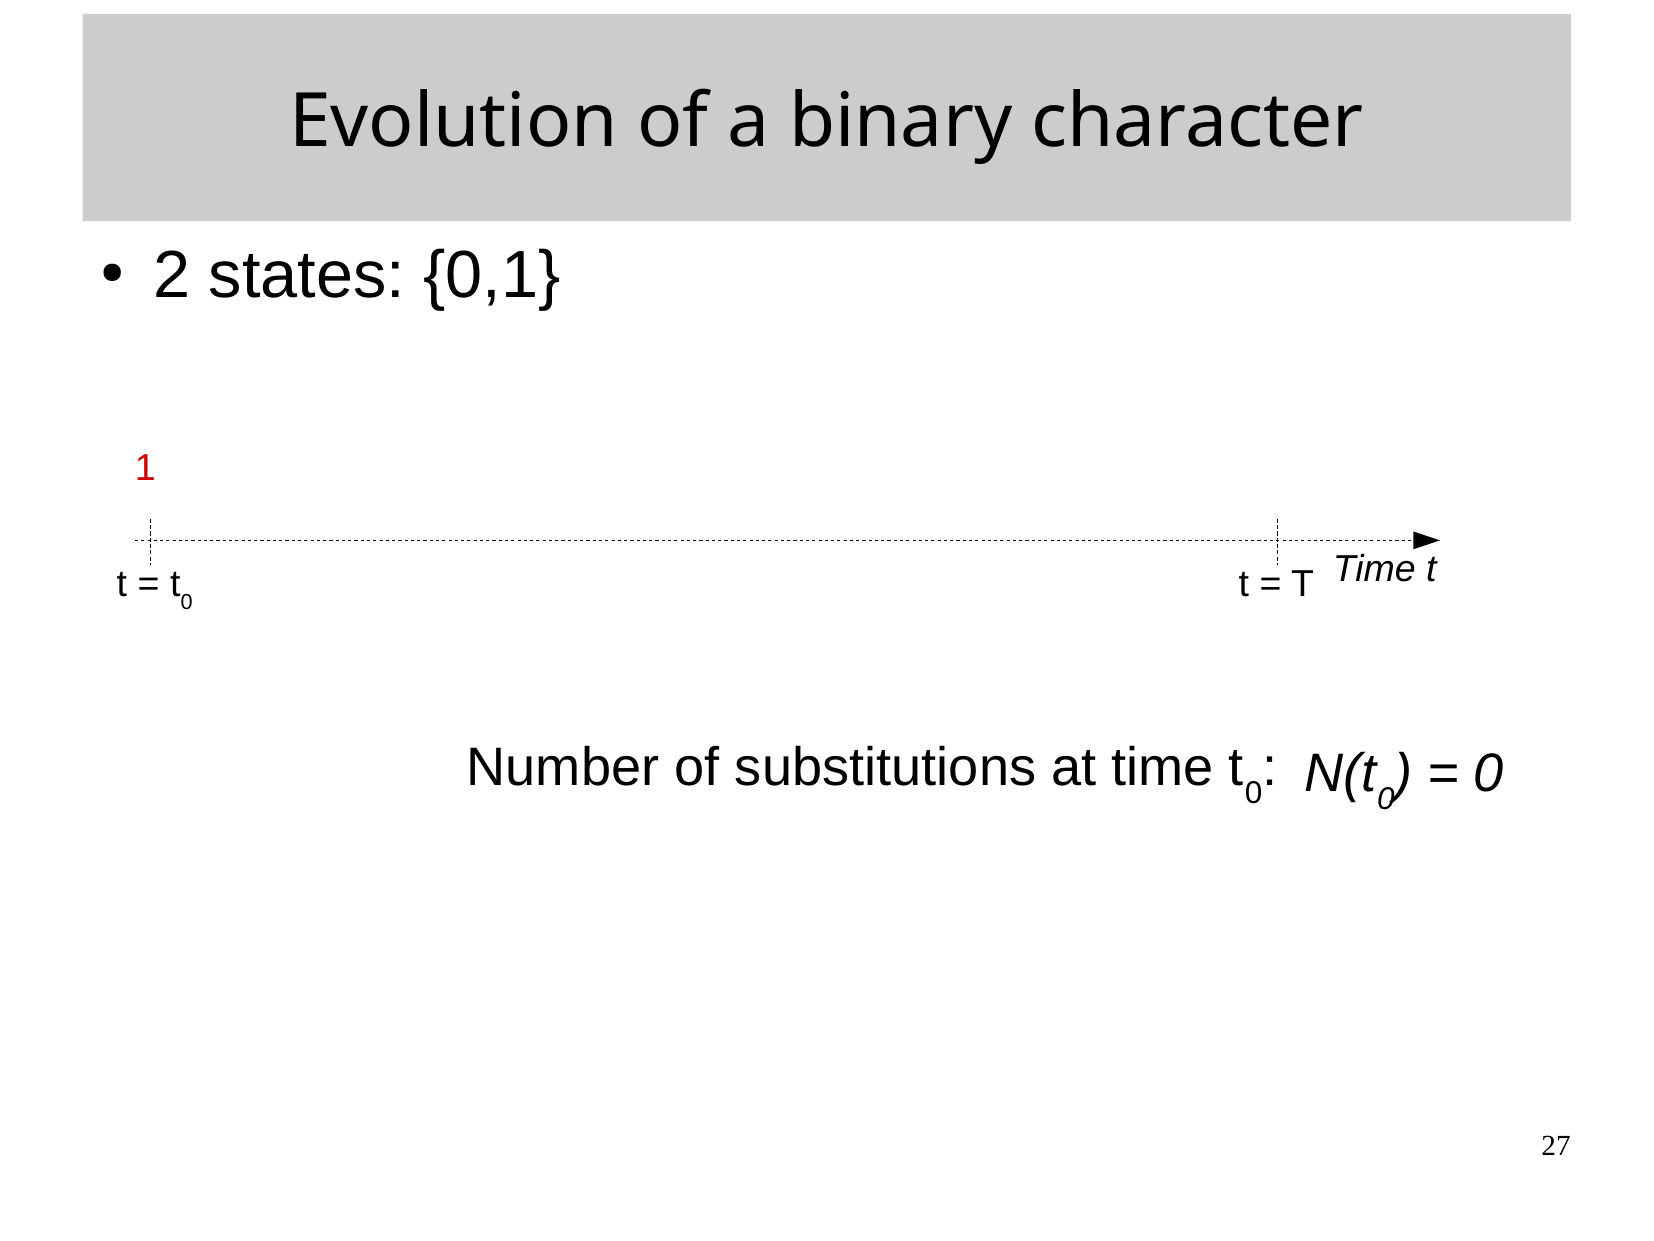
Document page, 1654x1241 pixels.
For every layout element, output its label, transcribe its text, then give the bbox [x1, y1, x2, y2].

text_box Time t [1318, 540, 1514, 598]
title Evolution of a binary character [82, 13, 1571, 222]
text_box t = t0 [101, 555, 211, 622]
text_box 1 [120, 438, 196, 496]
list 2 states: {0,1} [82, 237, 1571, 421]
text_box Number of substitutions at time t0: [451, 729, 1337, 879]
text_box N(t0) = 0 [1337, 735, 1576, 824]
text_box t = T [1223, 555, 1333, 613]
